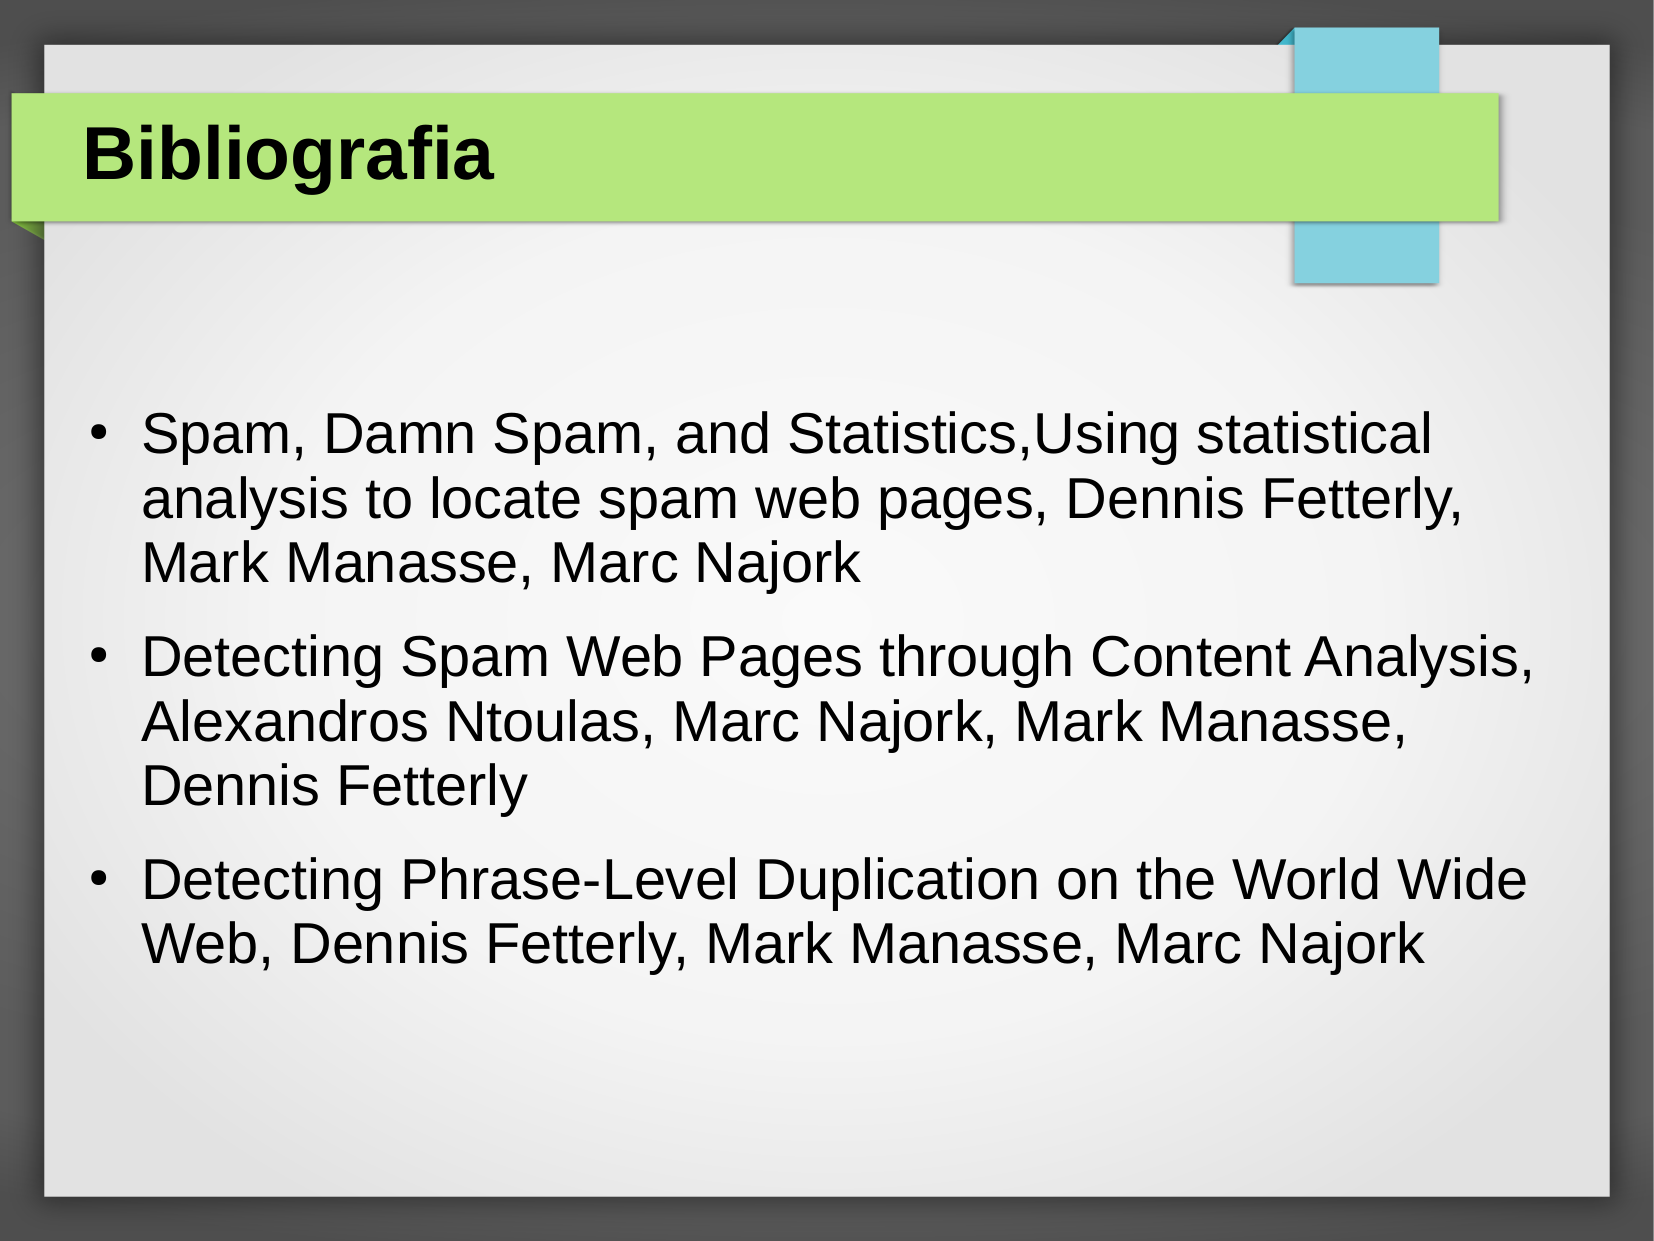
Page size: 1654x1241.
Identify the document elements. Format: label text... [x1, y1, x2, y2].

title Bibliografia [82, 94, 1264, 213]
list Spam, Damn Spam, and Statistics,Using statistical analysis to locate spam web pages, Dennis Fetterly, Mark Manasse, Marc Najork Detecting Spam Web Pages through Content Analysis, Alexandros Ntoulas, Marc Najork, Mark Manasse, Dennis Fetterly Detecting Phrase-Level Duplication on the World Wide Web, Dennis Fetterly, Mark Manasse, Marc Najork [70, 401, 1548, 1040]
picture [0, 0, 1654, 1241]
